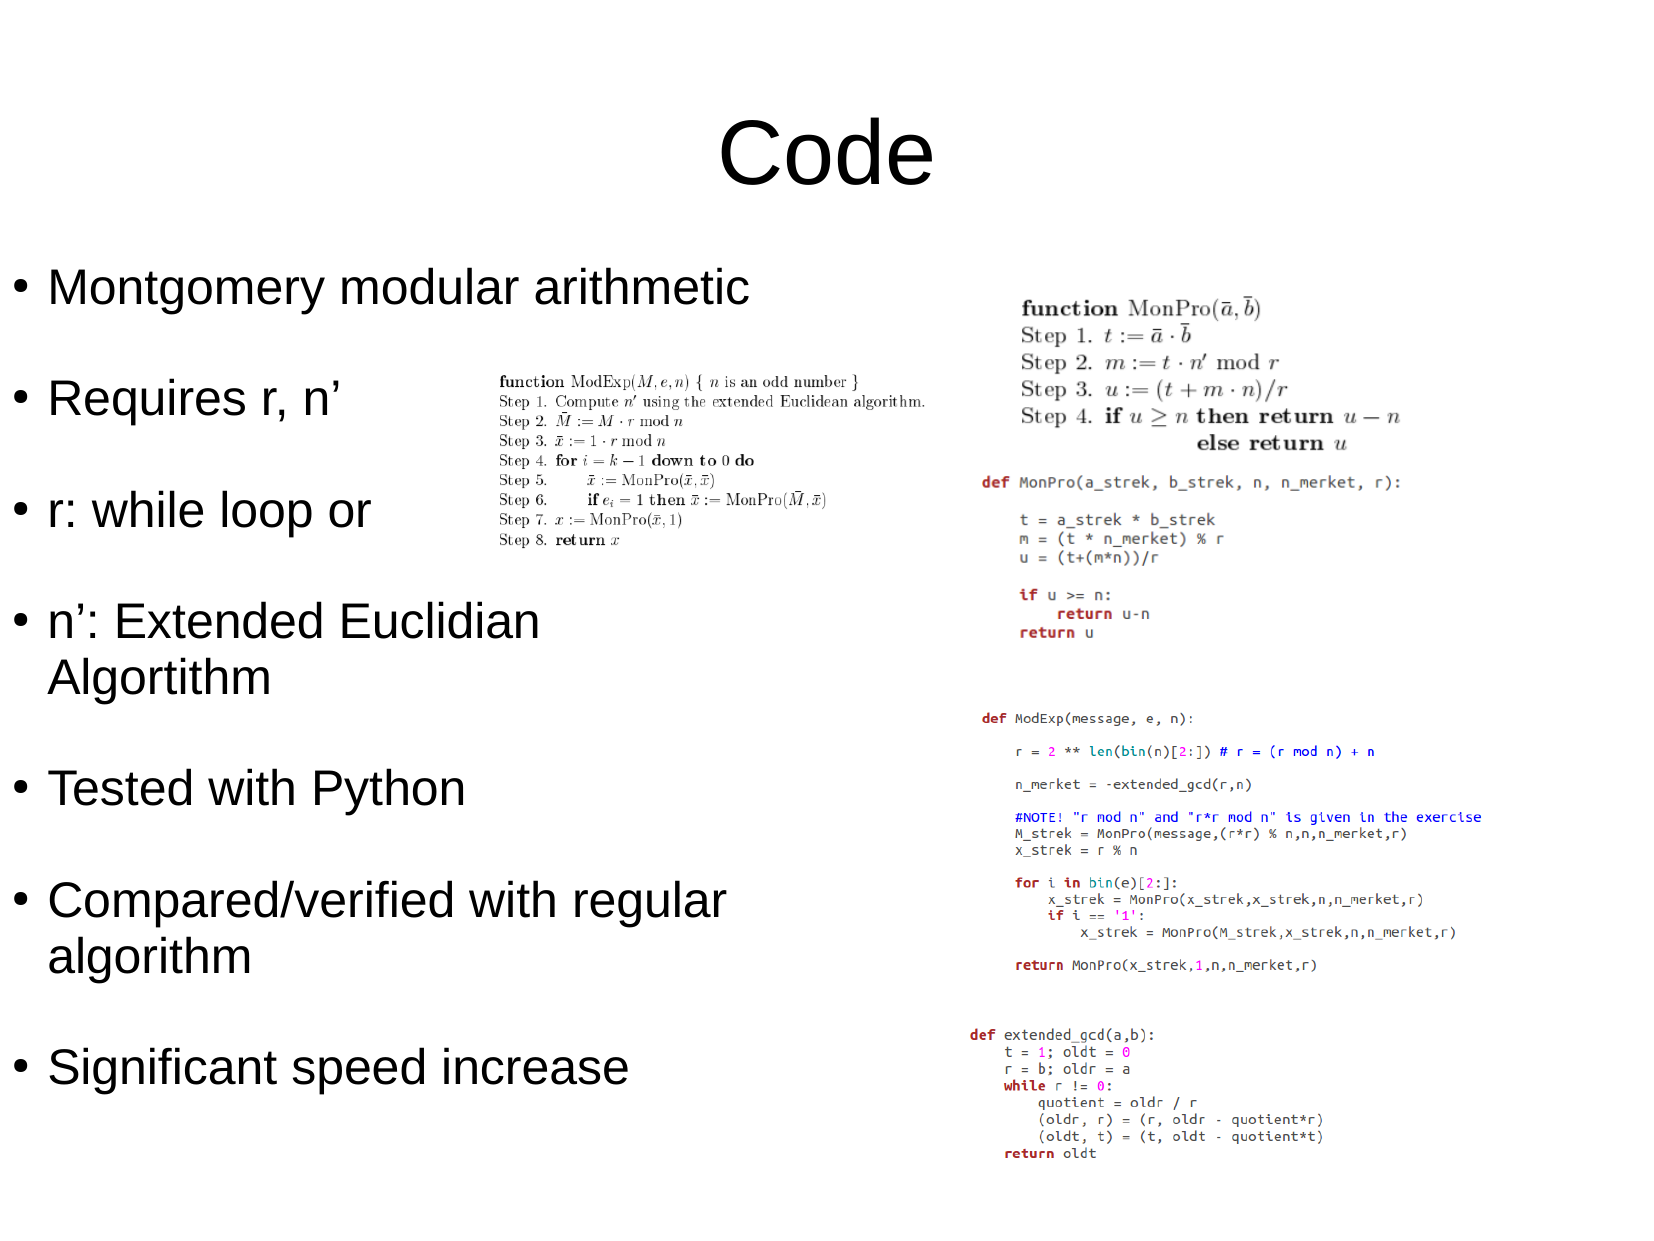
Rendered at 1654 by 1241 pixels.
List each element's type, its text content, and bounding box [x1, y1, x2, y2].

picture [968, 1027, 1335, 1170]
subtitle Montgomery modular arithmetic Requires r, n’ r: while loop or n’: Extended Euclidian Algortithm Tested with Python Compared/verified with regular algorithm Significant speed increase [11, 258, 756, 1096]
picture [992, 292, 1430, 461]
picture [980, 711, 1492, 981]
picture [756, 361, 945, 556]
title Code [82, 49, 1571, 257]
picture [980, 472, 1418, 643]
